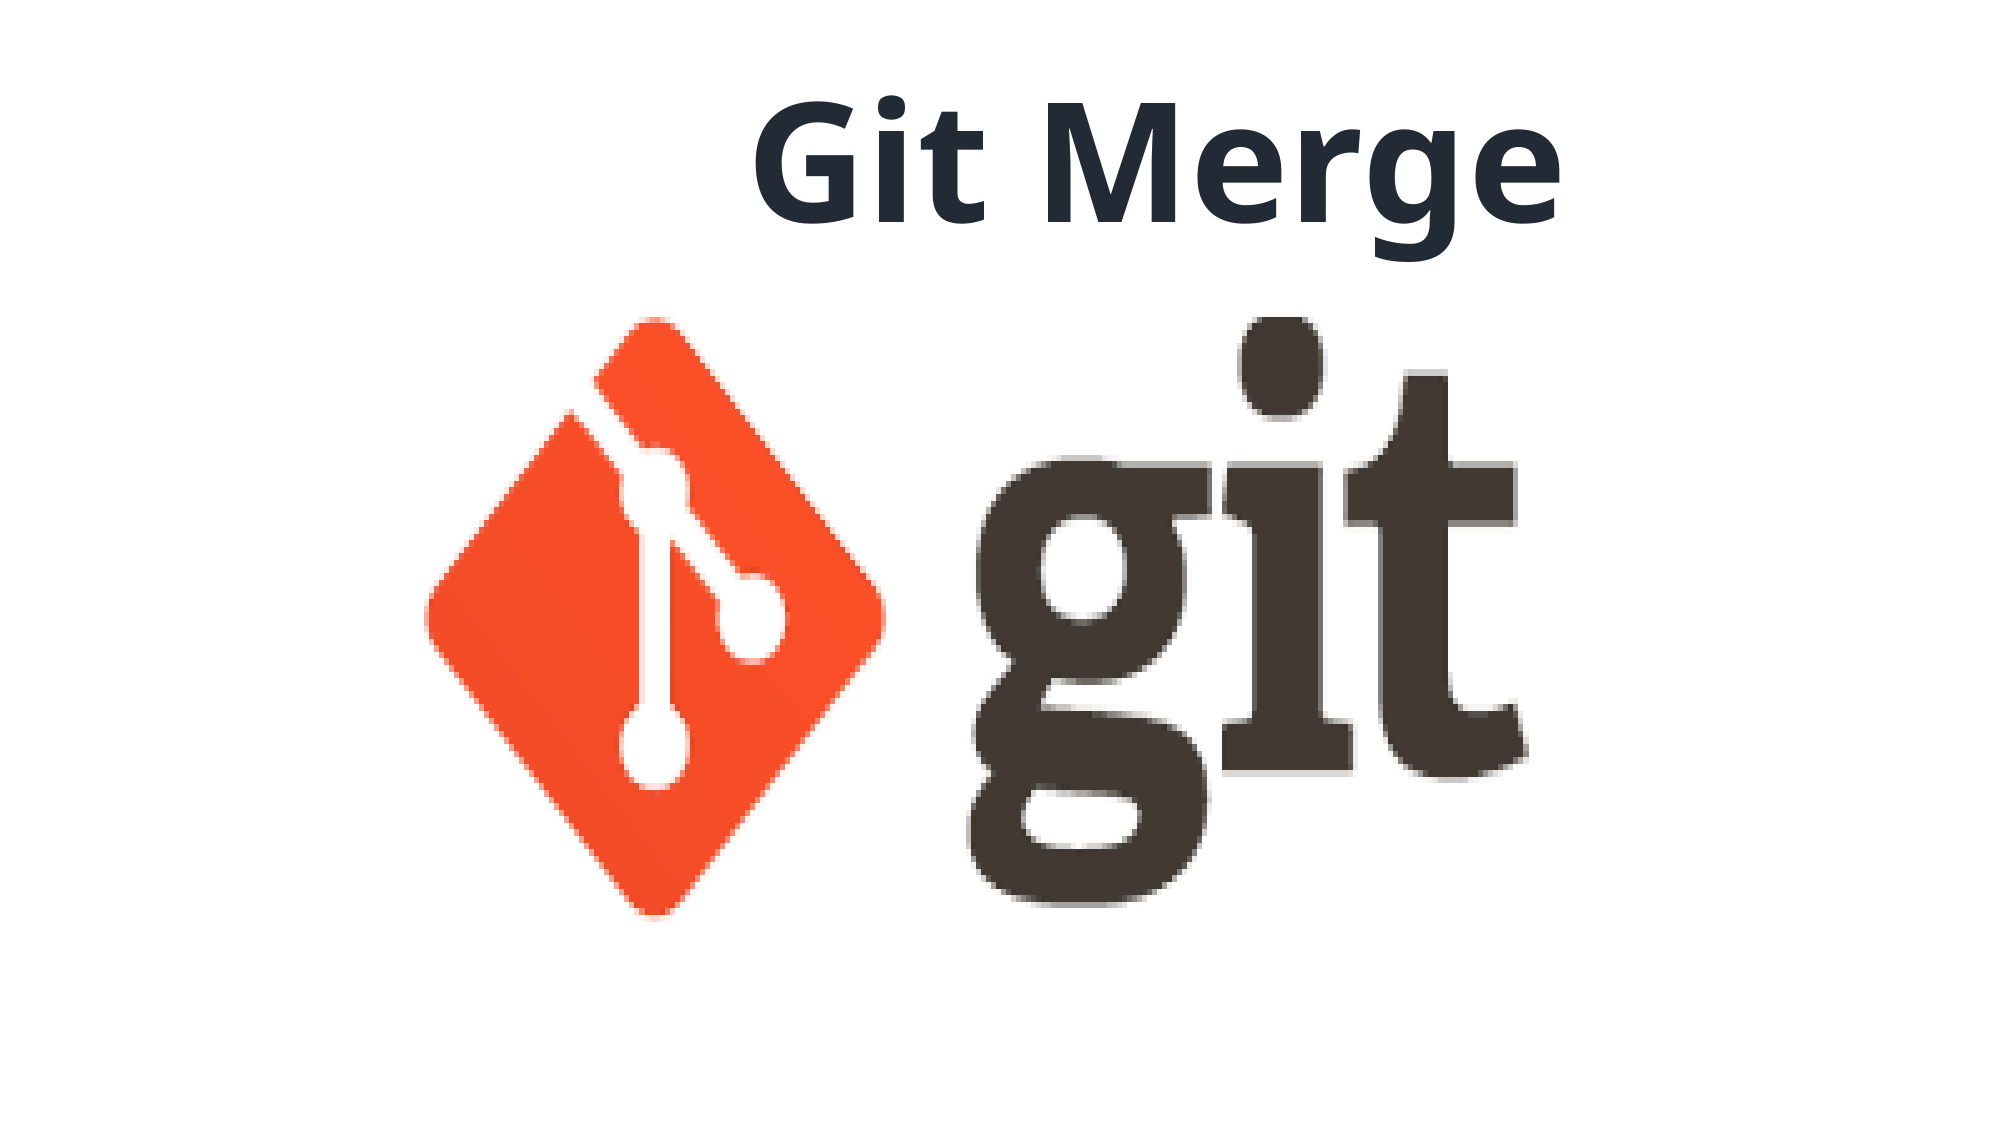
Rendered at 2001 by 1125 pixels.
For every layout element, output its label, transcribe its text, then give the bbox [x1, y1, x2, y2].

picture [424, 317, 1529, 922]
title Git Merge [137, 59, 1863, 278]
